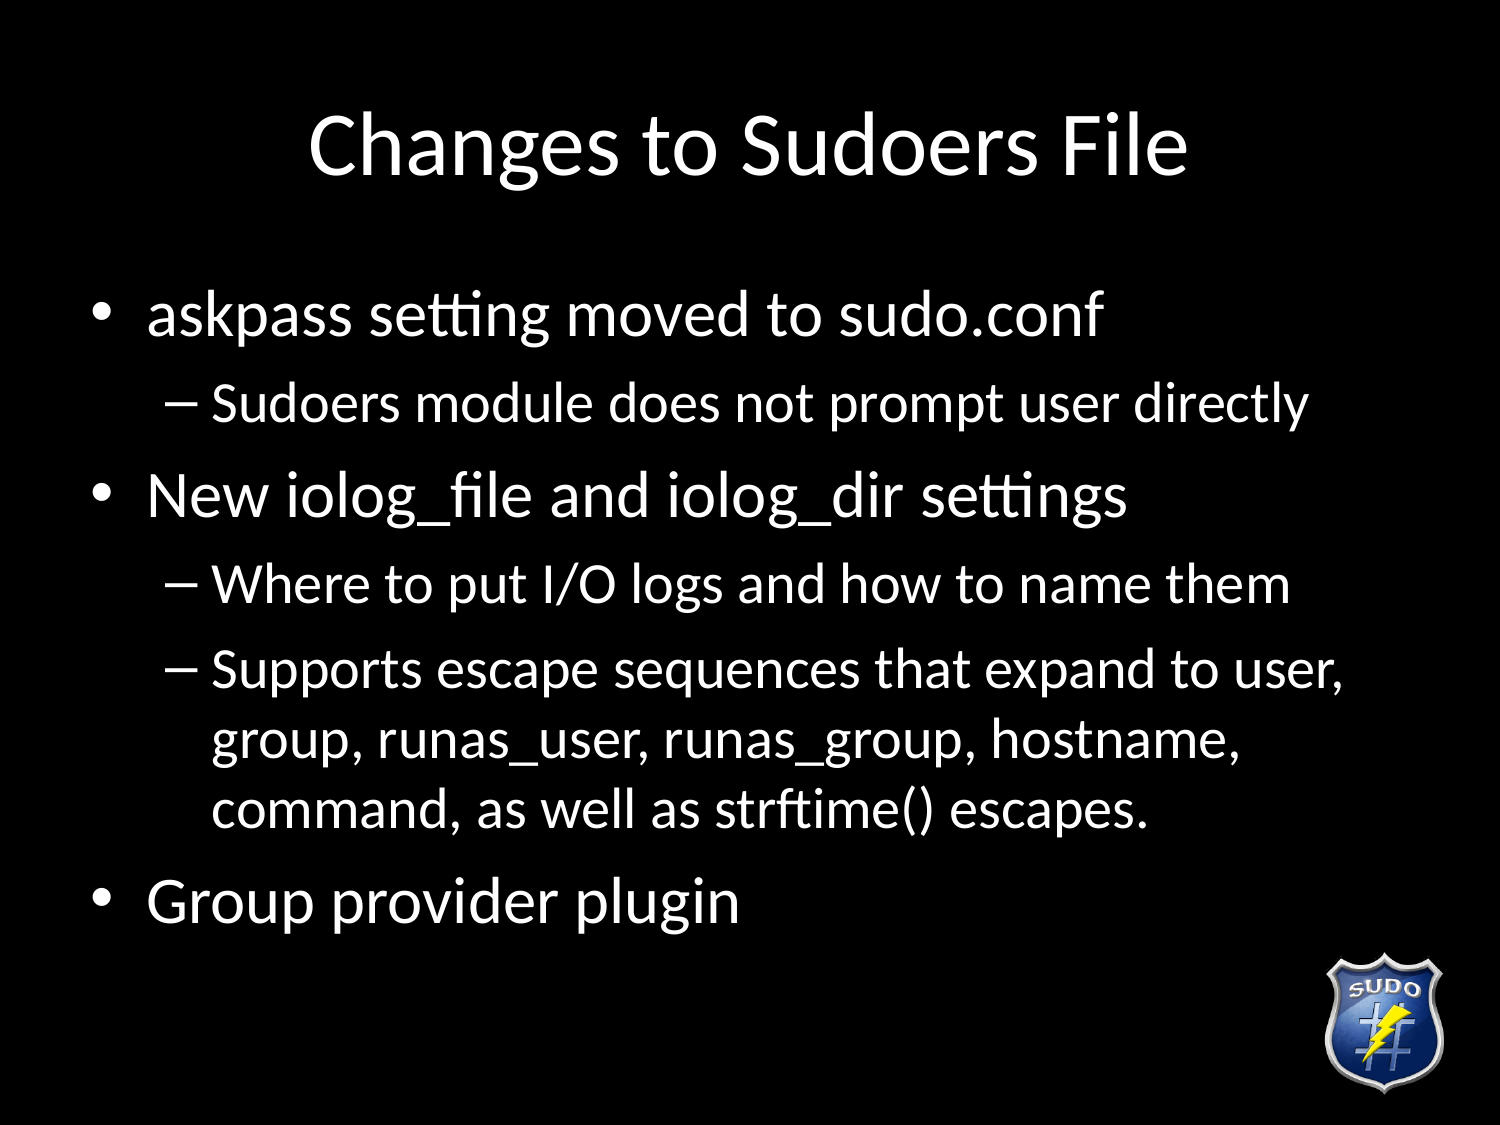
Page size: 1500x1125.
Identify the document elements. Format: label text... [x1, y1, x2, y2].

picture [1315, 949, 1453, 1103]
list askpass setting moved to sudo.conf Sudoers module does not prompt user directly New iolog_file and iolog_dir settings Where to put I/O logs and how to name them Supports escape sequences that expand to user, group, runas_user, runas_group, hostname, command, as well as strftime() escapes. Group provider plugin [75, 262, 1426, 1005]
title Changes to Sudoers File [75, 45, 1426, 233]
